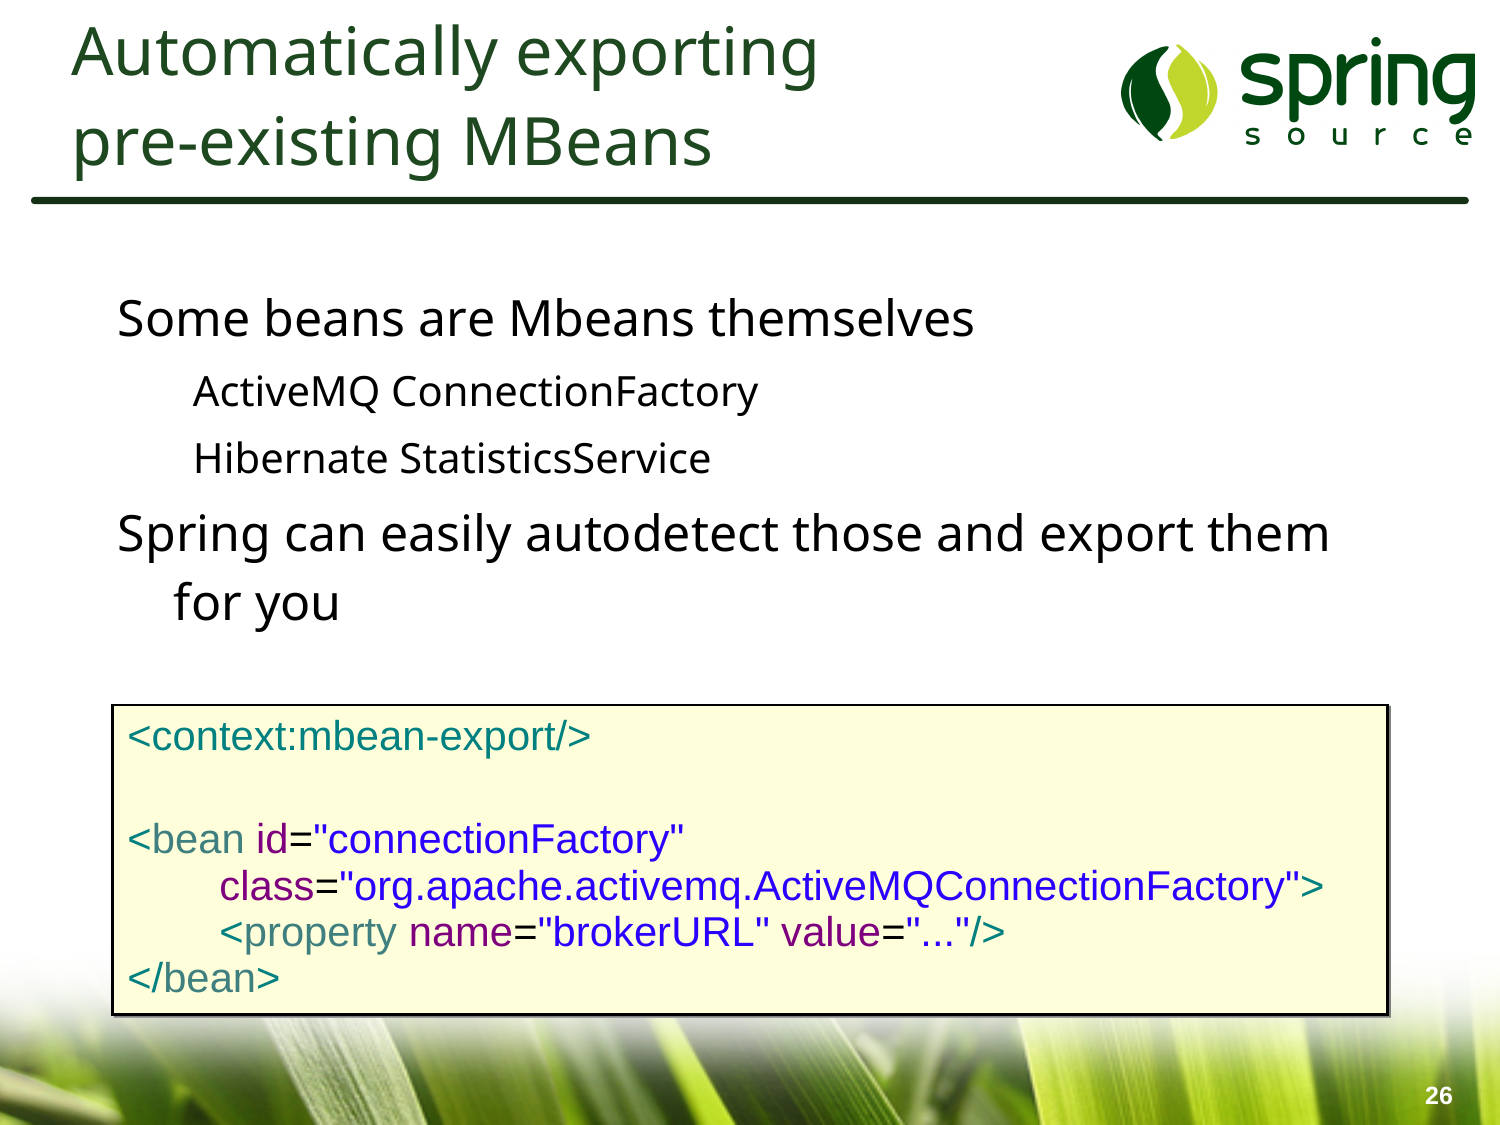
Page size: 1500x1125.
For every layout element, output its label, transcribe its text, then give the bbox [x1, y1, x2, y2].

list Some beans are Mbeans themselves ActiveMQ ConnectionFactory Hibernate StatisticsService Spring can easily autodetect those and export them for you [103, 275, 1394, 938]
text_box <context:mbean-export/> <bean id="connectionFactory" class="org.apache.activemq.ActiveMQConnectionFactory"> <property name="brokerURL" value="..."/> </bean> [112, 704, 1388, 1015]
picture [1121, 37, 1475, 145]
picture [0, 944, 1500, 1125]
title Automatically exporting pre-existing MBeans [56, 5, 1089, 184]
